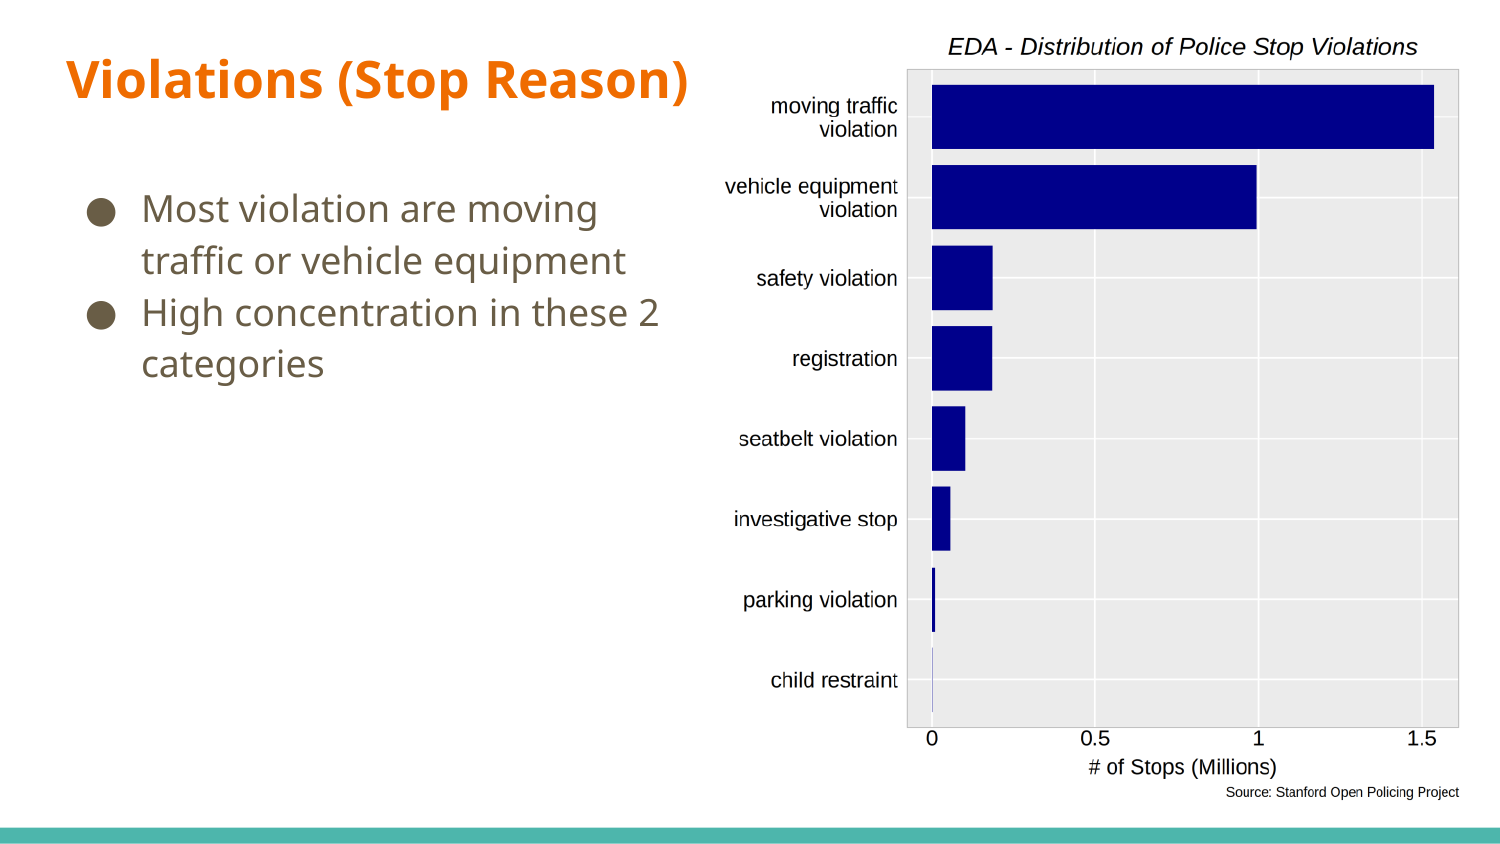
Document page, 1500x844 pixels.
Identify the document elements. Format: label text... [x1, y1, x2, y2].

picture [718, 31, 1467, 806]
title Violations (Stop Reason) [51, 31, 718, 148]
list Most violation are moving traffic or vehicle equipment High concentration in these 2 categories [51, 163, 689, 706]
